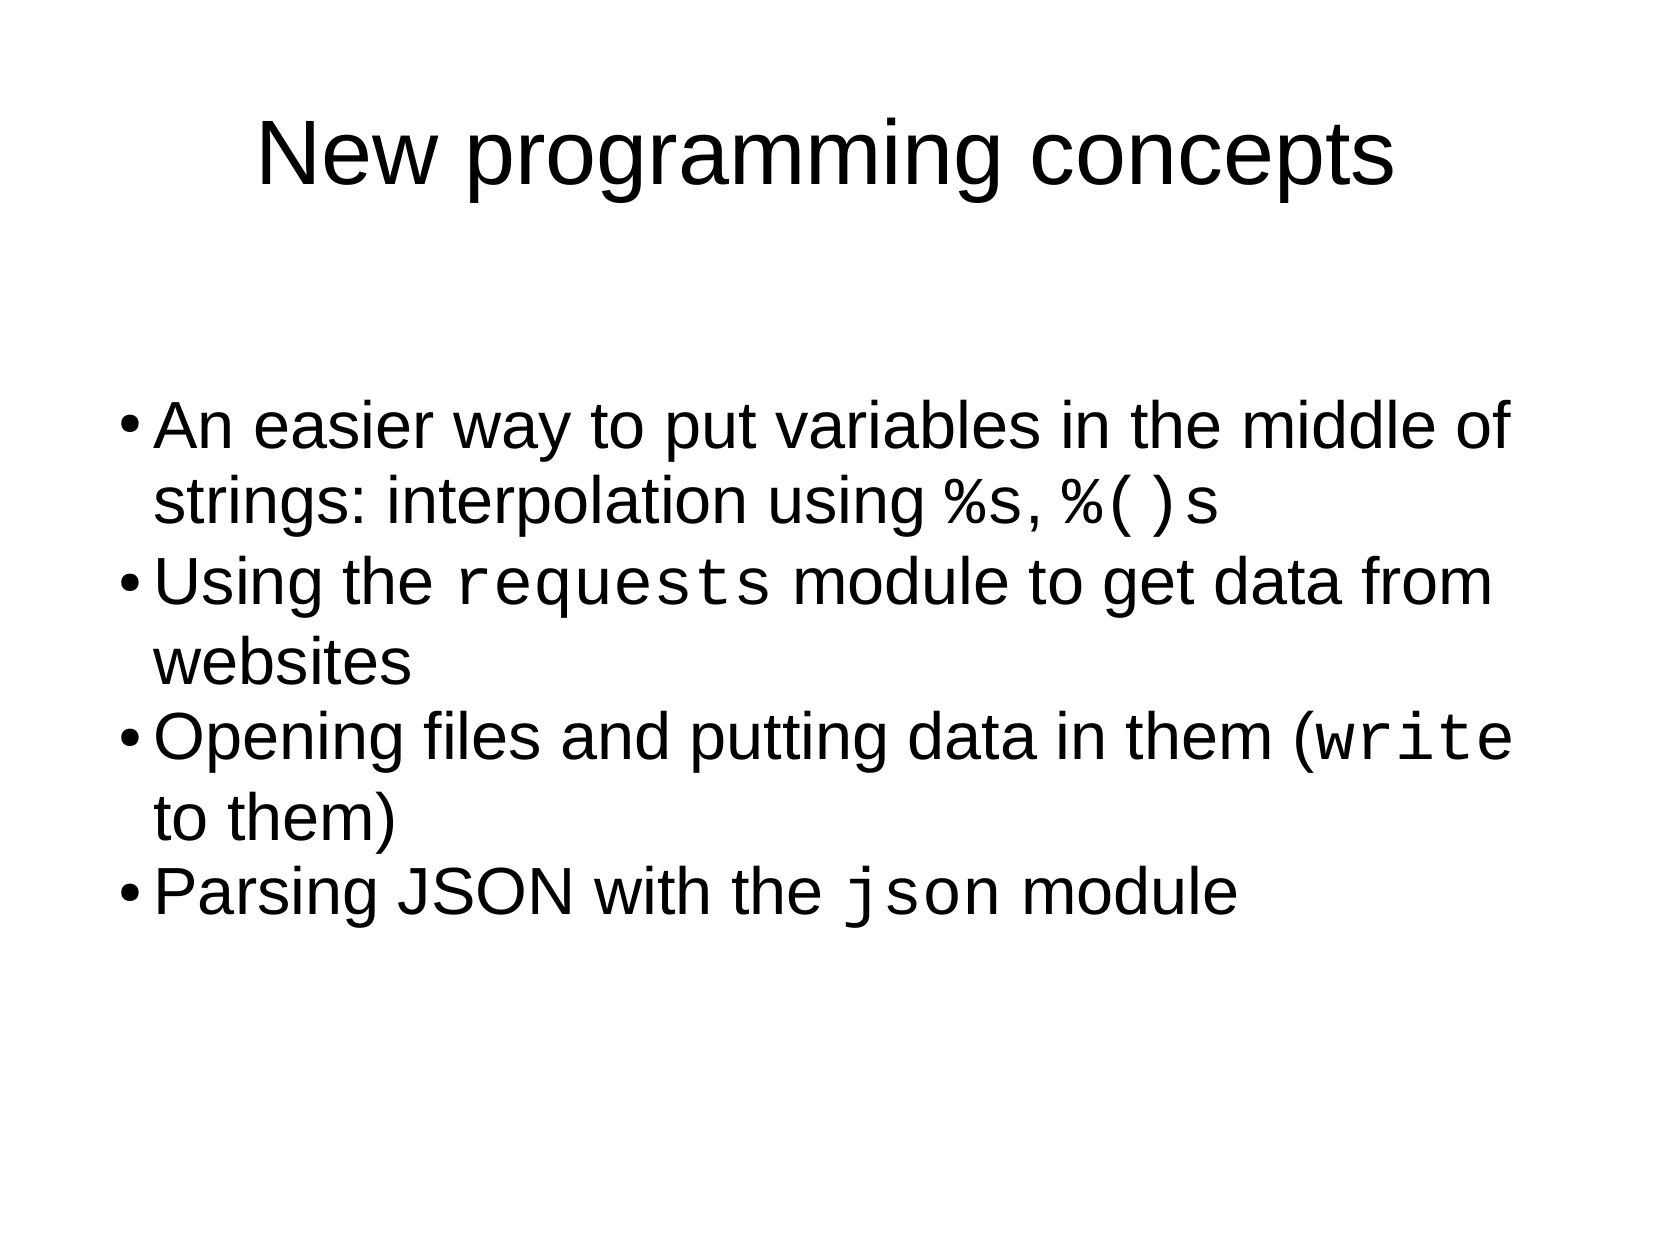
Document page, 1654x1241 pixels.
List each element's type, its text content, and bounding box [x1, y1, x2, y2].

title New programming concepts [82, 49, 1571, 257]
subtitle An easier way to put variables in the middle of strings: interpolation using %s, %()s Using the requests module to get data from websites Opening files and putting data in them (write to them) Parsing JSON with the json module [82, 302, 1571, 1022]
